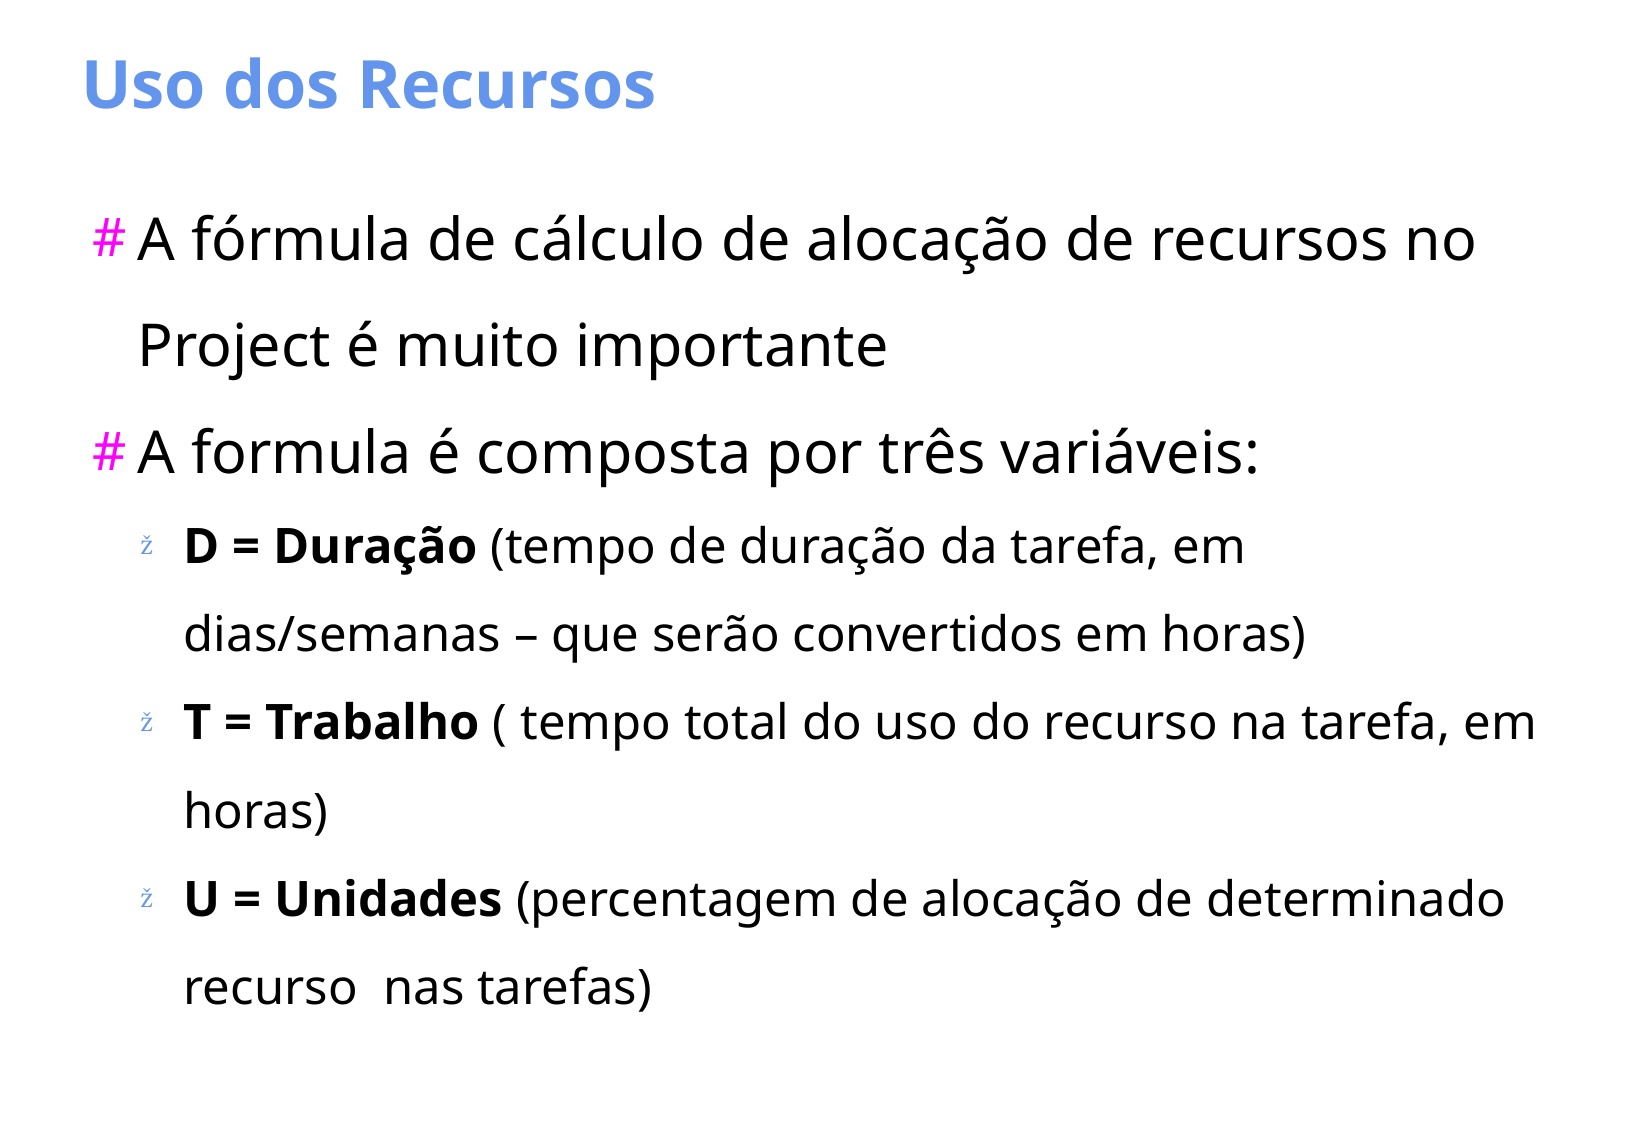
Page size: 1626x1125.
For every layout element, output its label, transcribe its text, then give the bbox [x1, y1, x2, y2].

title Uso dos Recursos [81, 41, 1544, 122]
list A fórmula de cálculo de alocação de recursos no Project é muito importante A formula é composta por três variáveis: D = Duração (tempo de duração da tarefa, em dias/semanas – que serão convertidos em horas) T = Trabalho ( tempo total do uso do recurso na tarefa, em horas) U = Unidades (percentagem de alocação de determinado recurso nas tarefas) [81, 165, 1544, 1016]
